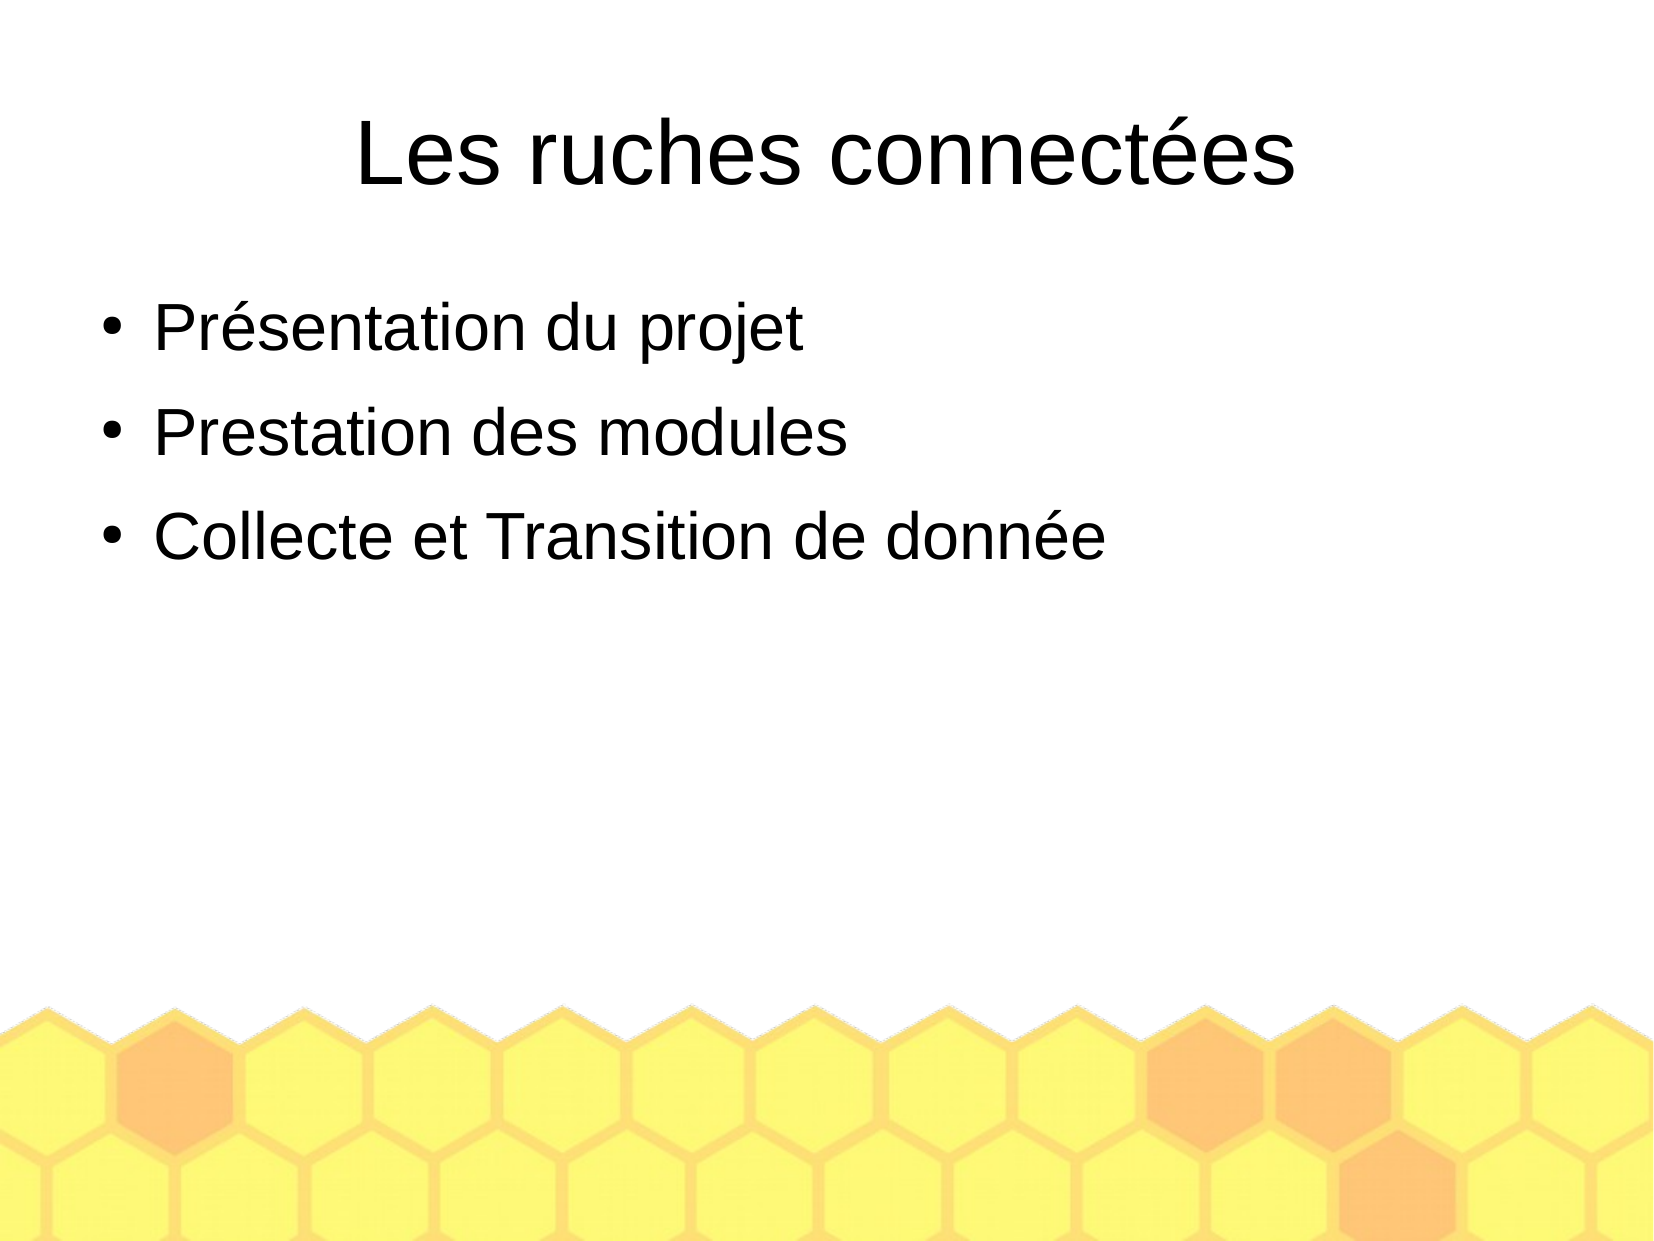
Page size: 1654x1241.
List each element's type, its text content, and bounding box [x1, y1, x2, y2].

picture [0, 1001, 1654, 1241]
list Présentation du projet Prestation des modules Collecte et Transition de donnée [82, 290, 1571, 1010]
title Les ruches connectées [82, 49, 1571, 257]
